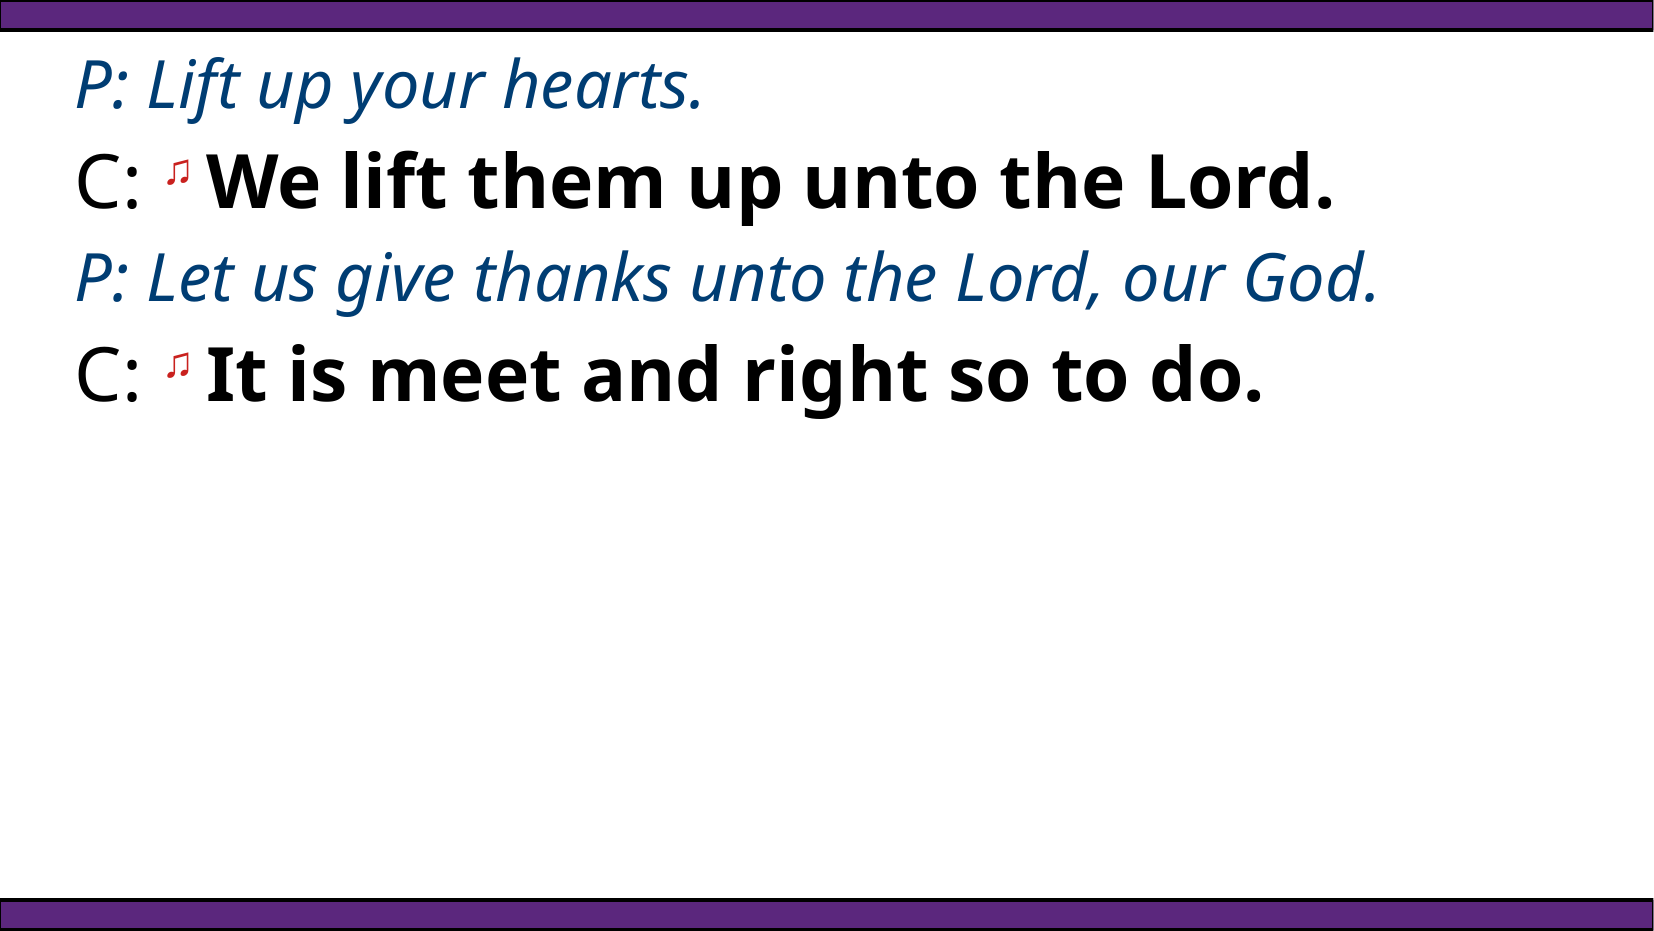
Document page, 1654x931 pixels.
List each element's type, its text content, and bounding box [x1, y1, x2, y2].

text_box [0, 900, 1654, 931]
text_box [0, 0, 1654, 31]
text_box P: Lift up your hearts. C: ♫ We lift them up unto the Lord. P: Let us give thanks unto the Lord, our God. C: ♫ It is meet and right so to do. [60, 30, 1591, 422]
